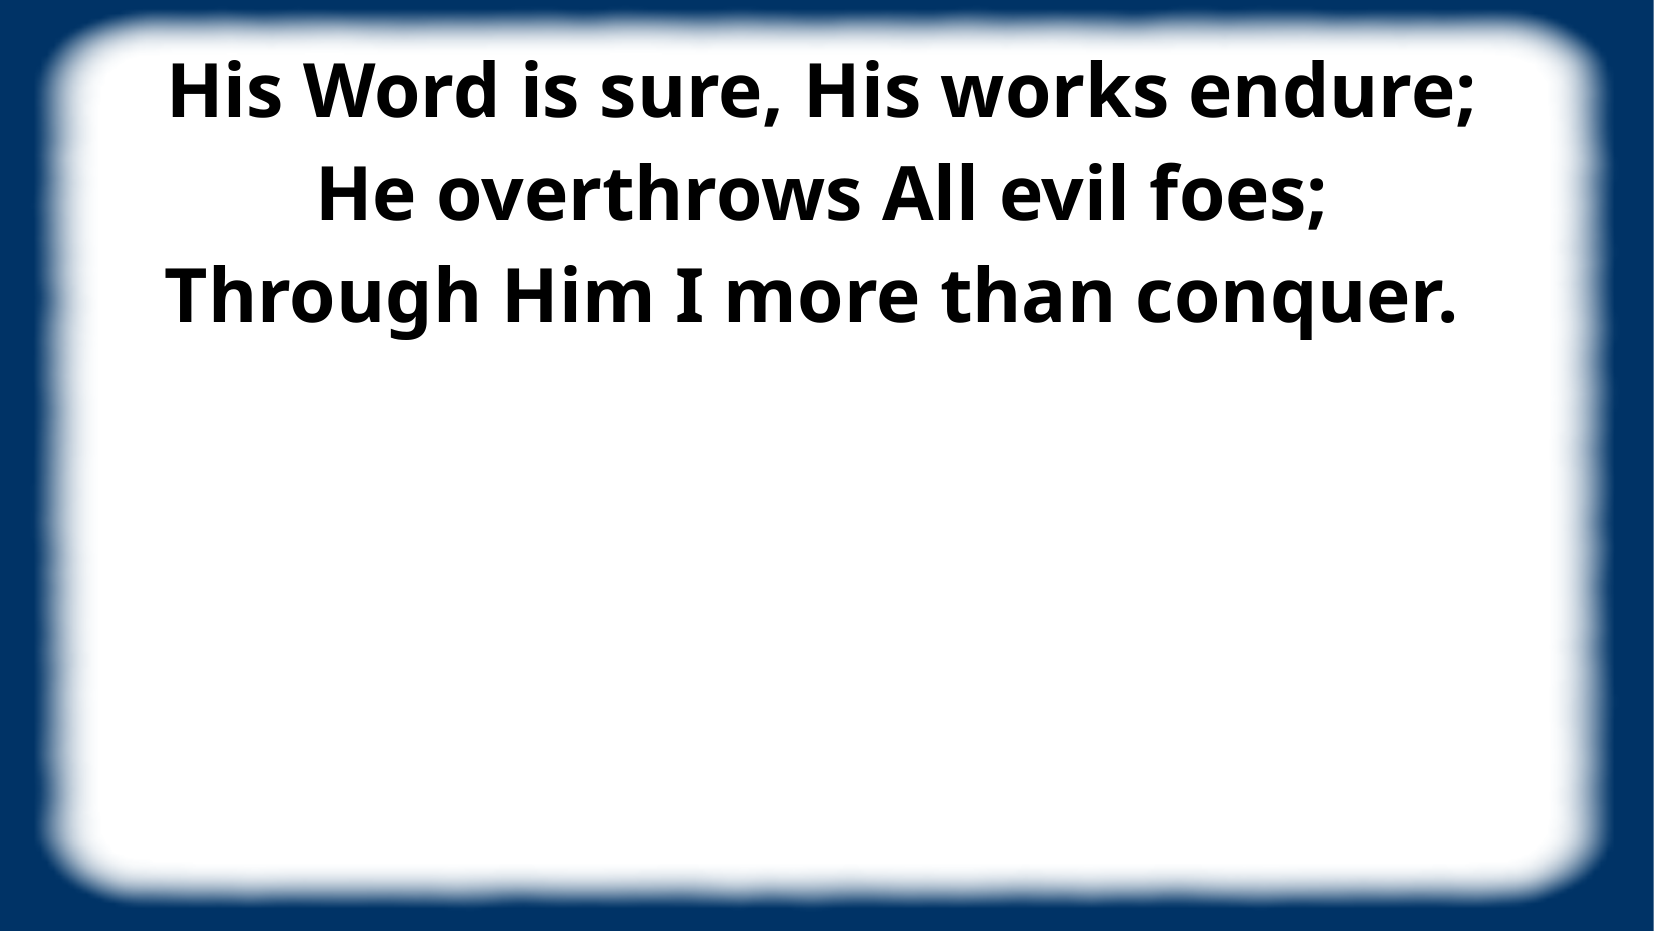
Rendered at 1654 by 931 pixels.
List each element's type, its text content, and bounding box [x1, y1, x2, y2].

text_box His Word is sure, His works endure; He overthrows All evil foes; Through Him I more than conquer. [64, 30, 1580, 345]
picture [0, 0, 1654, 931]
